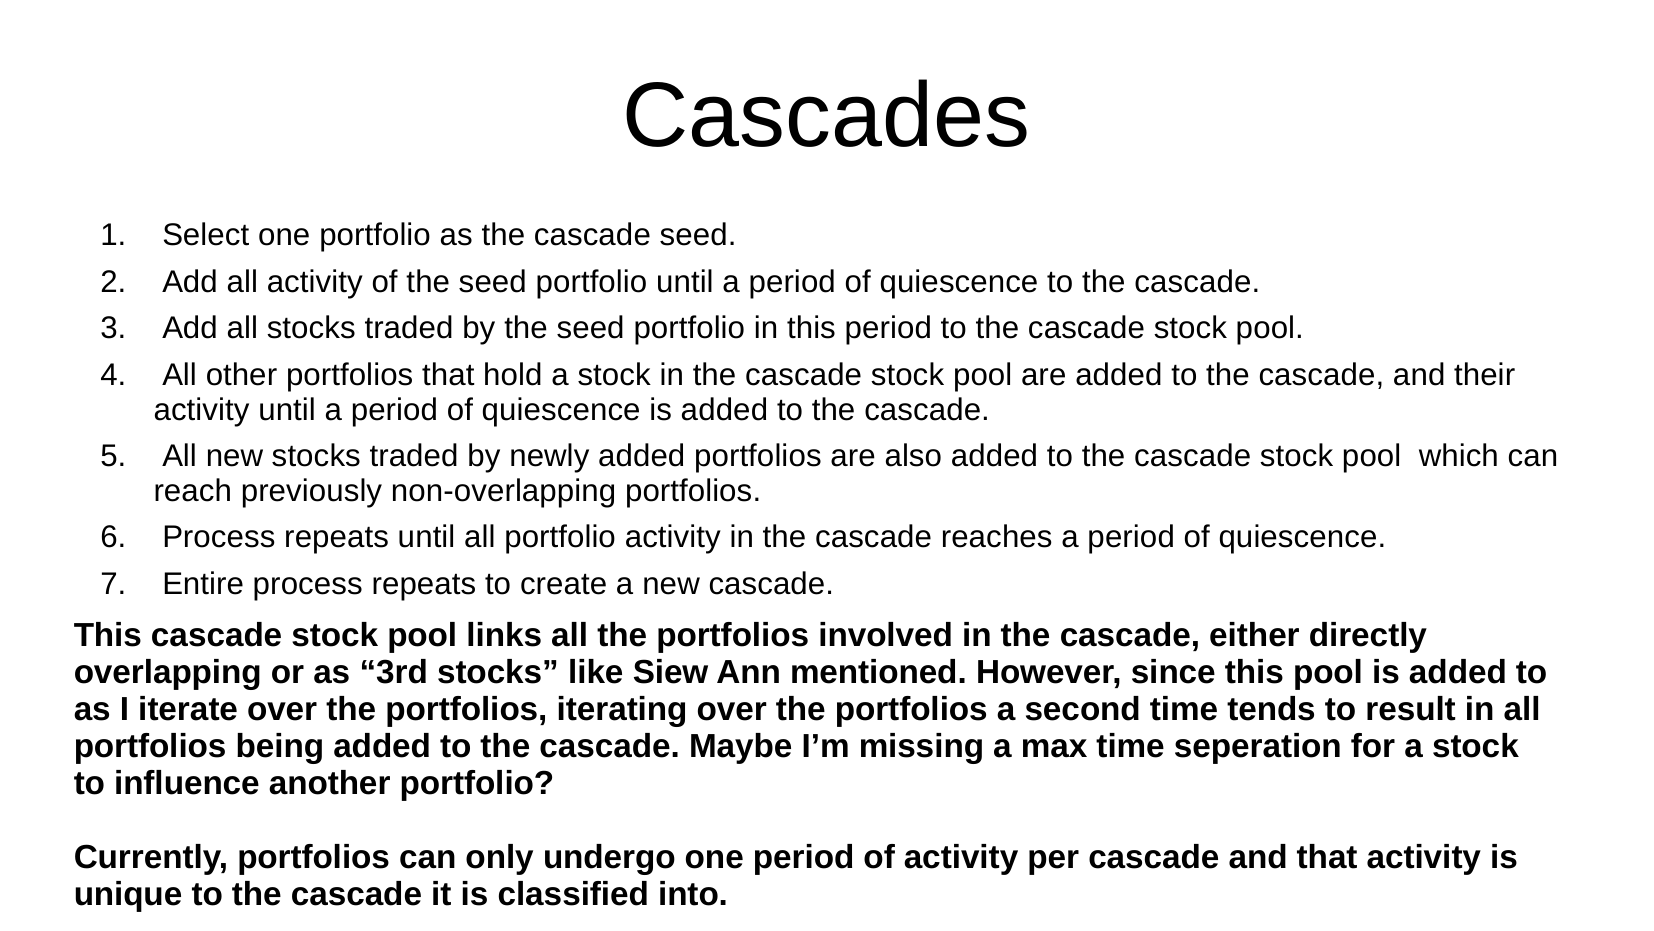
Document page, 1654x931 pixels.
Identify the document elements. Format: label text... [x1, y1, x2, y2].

text_box This cascade stock pool links all the portfolios involved in the cascade, either directly overlapping or as “3rd stocks” like Siew Ann mentioned. However, since this pool is added to as I iterate over the portfolios, iterating over the portfolios a second time tends to result in all portfolios being added to the cascade. Maybe I’m missing a max time seperation for a stock to influence another portfolio? Currently, portfolios can only undergo one period of activity per cascade and that activity is unique to the cascade it is classified into. [59, 609, 1571, 931]
title Cascades [82, 37, 1571, 193]
list Select one portfolio as the cascade seed. Add all activity of the seed portfolio until a period of quiescence to the cascade. Add all stocks traded by the seed portfolio in this period to the cascade stock pool. All other portfolios that hold a stock in the cascade stock pool are added to the cascade, and their activity until a period of quiescence is added to the cascade. All new stocks traded by newly added portfolios are also added to the cascade stock pool which can reach previously non-overlapping portfolios. Process repeats until all portfolio activity in the cascade reaches a period of quiescence. Entire process repeats to create a new cascade. [82, 217, 1571, 609]
